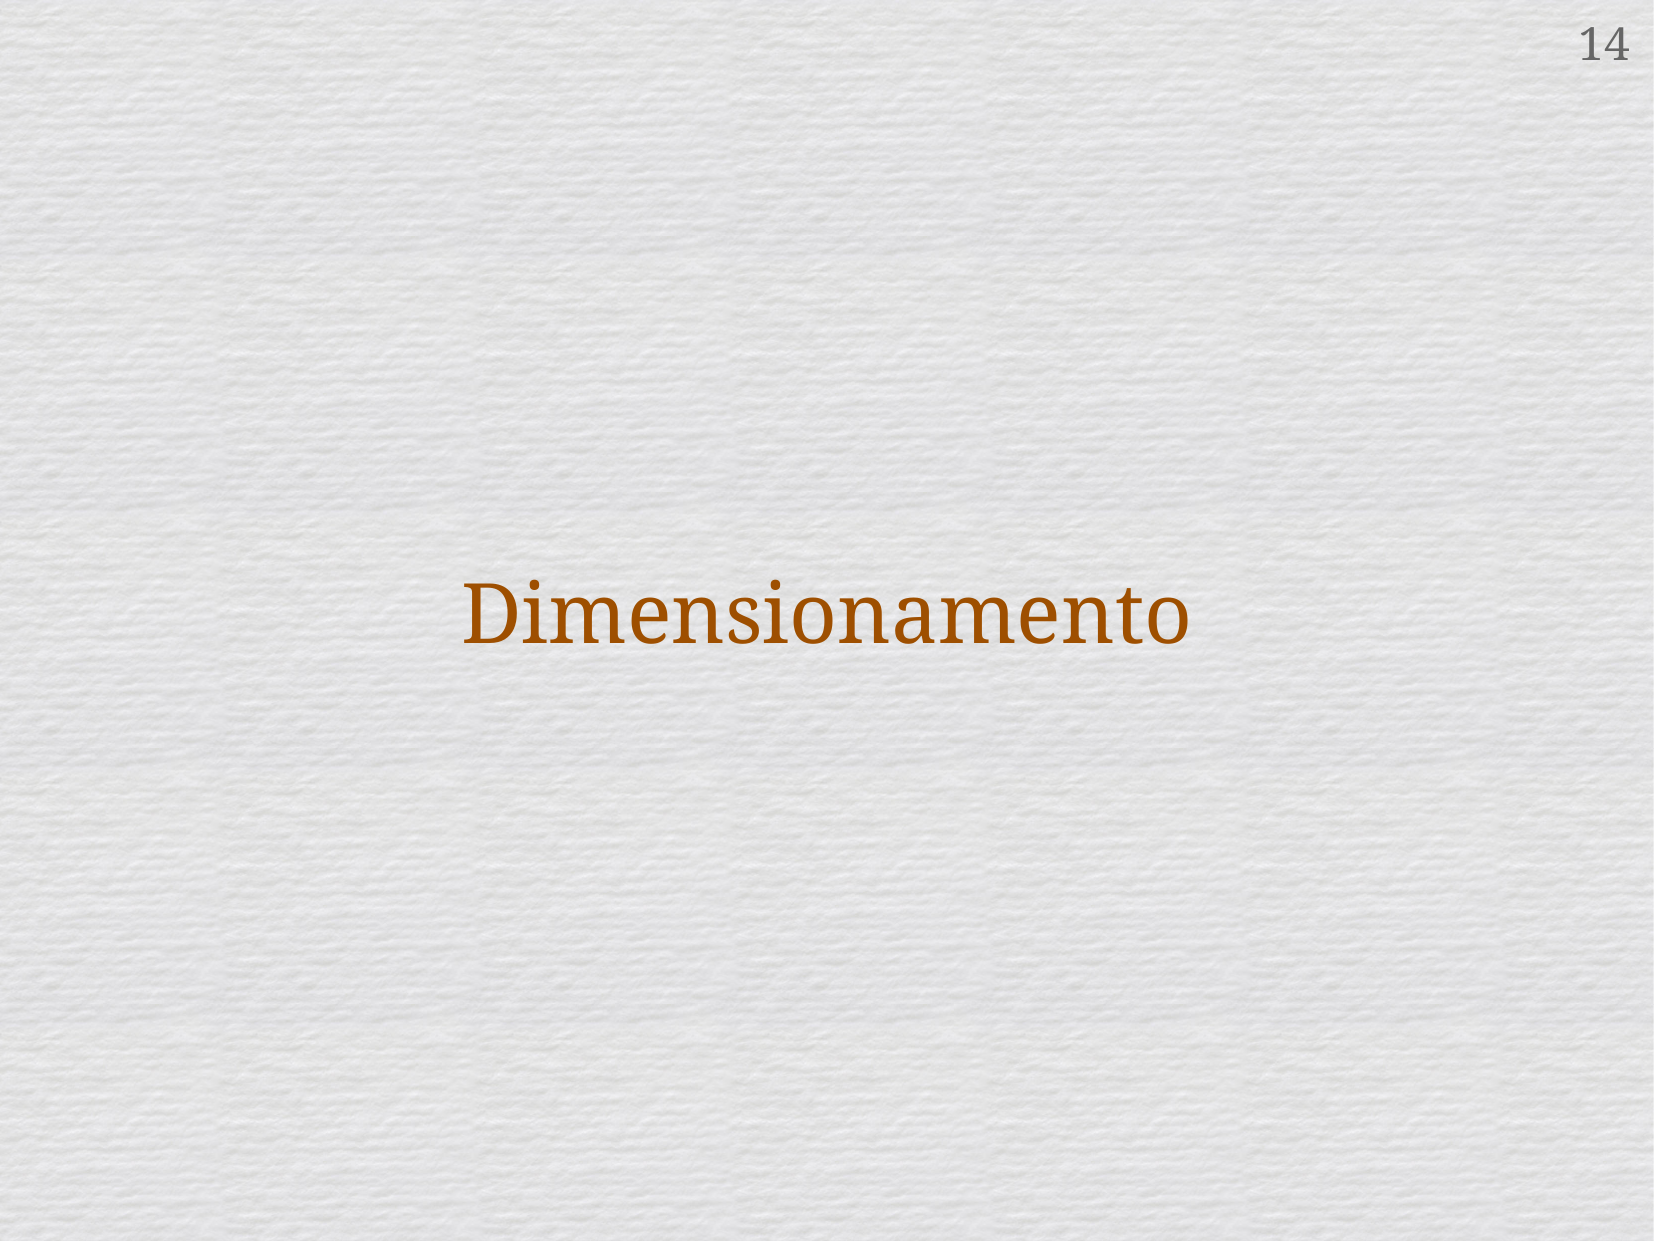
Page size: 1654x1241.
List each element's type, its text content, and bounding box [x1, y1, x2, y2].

title Dimensionamento [59, 29, 1595, 1196]
picture [0, 0, 1654, 1241]
